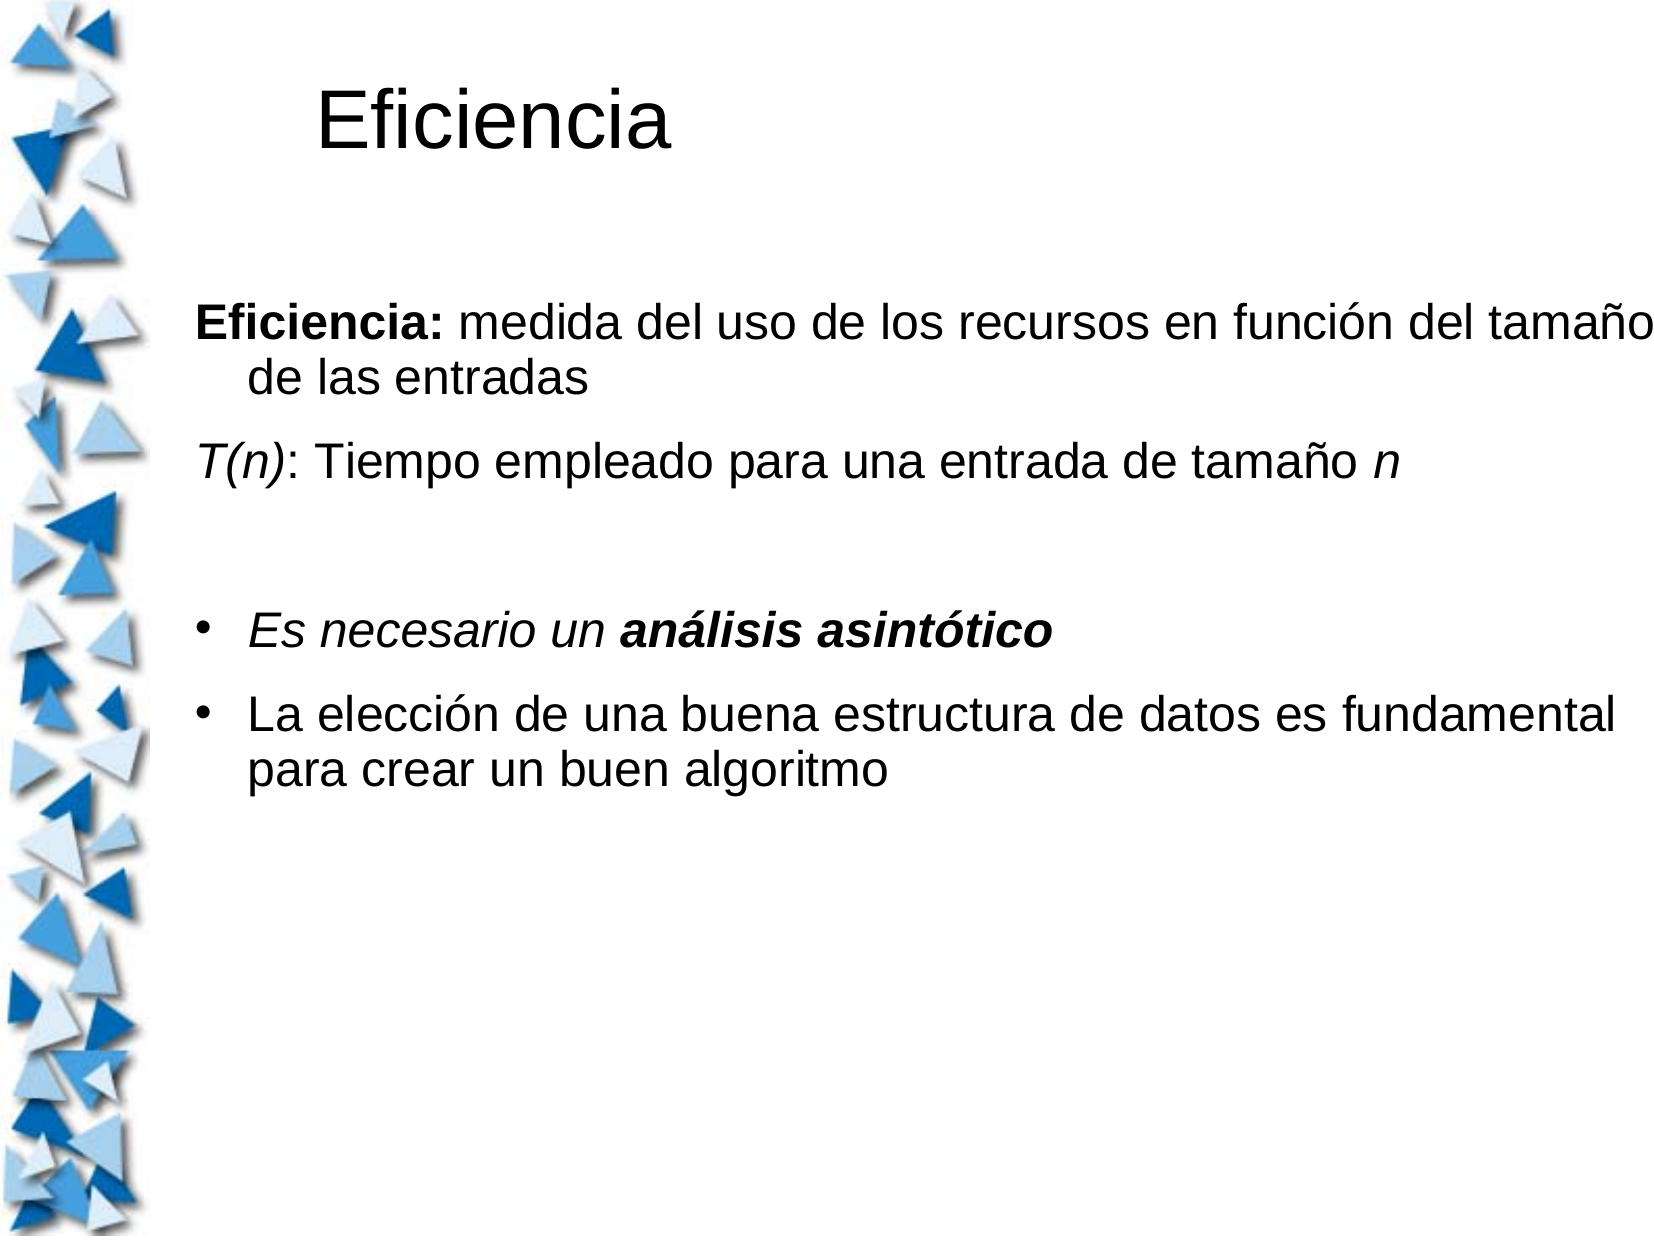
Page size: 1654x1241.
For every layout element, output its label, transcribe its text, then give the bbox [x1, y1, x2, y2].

title Eficiencia [315, 49, 1571, 192]
picture [0, 0, 150, 1236]
list Eficiencia: medida del uso de los recursos en función del tamaño de las entradas T(n): Tiempo empleado para una entrada de tamaño n Es necesario un análisis asintótico La elección de una buena estructura de datos es fundamental para crear un buen algoritmo [177, 295, 1654, 883]
